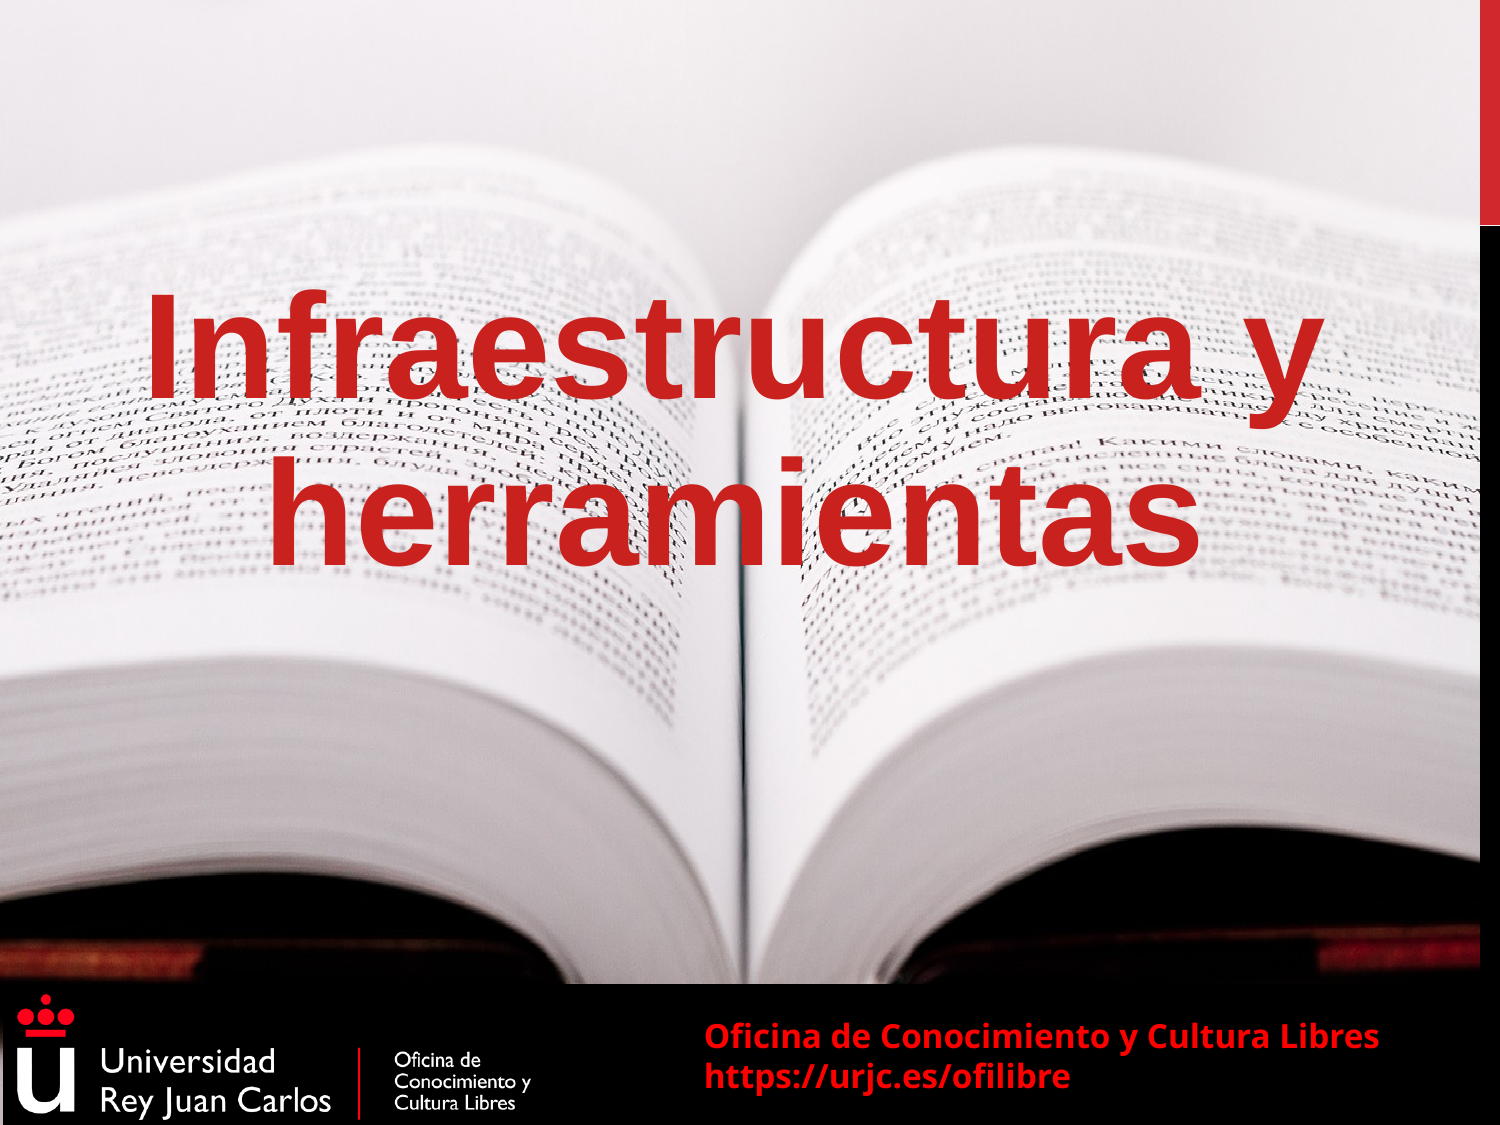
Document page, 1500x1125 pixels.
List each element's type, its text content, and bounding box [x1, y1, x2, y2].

title [75, 285, 1425, 661]
picture [0, 0, 1500, 1125]
text_box Infraestructura y herramientas [120, 254, 1351, 605]
picture [17, 994, 531, 1120]
